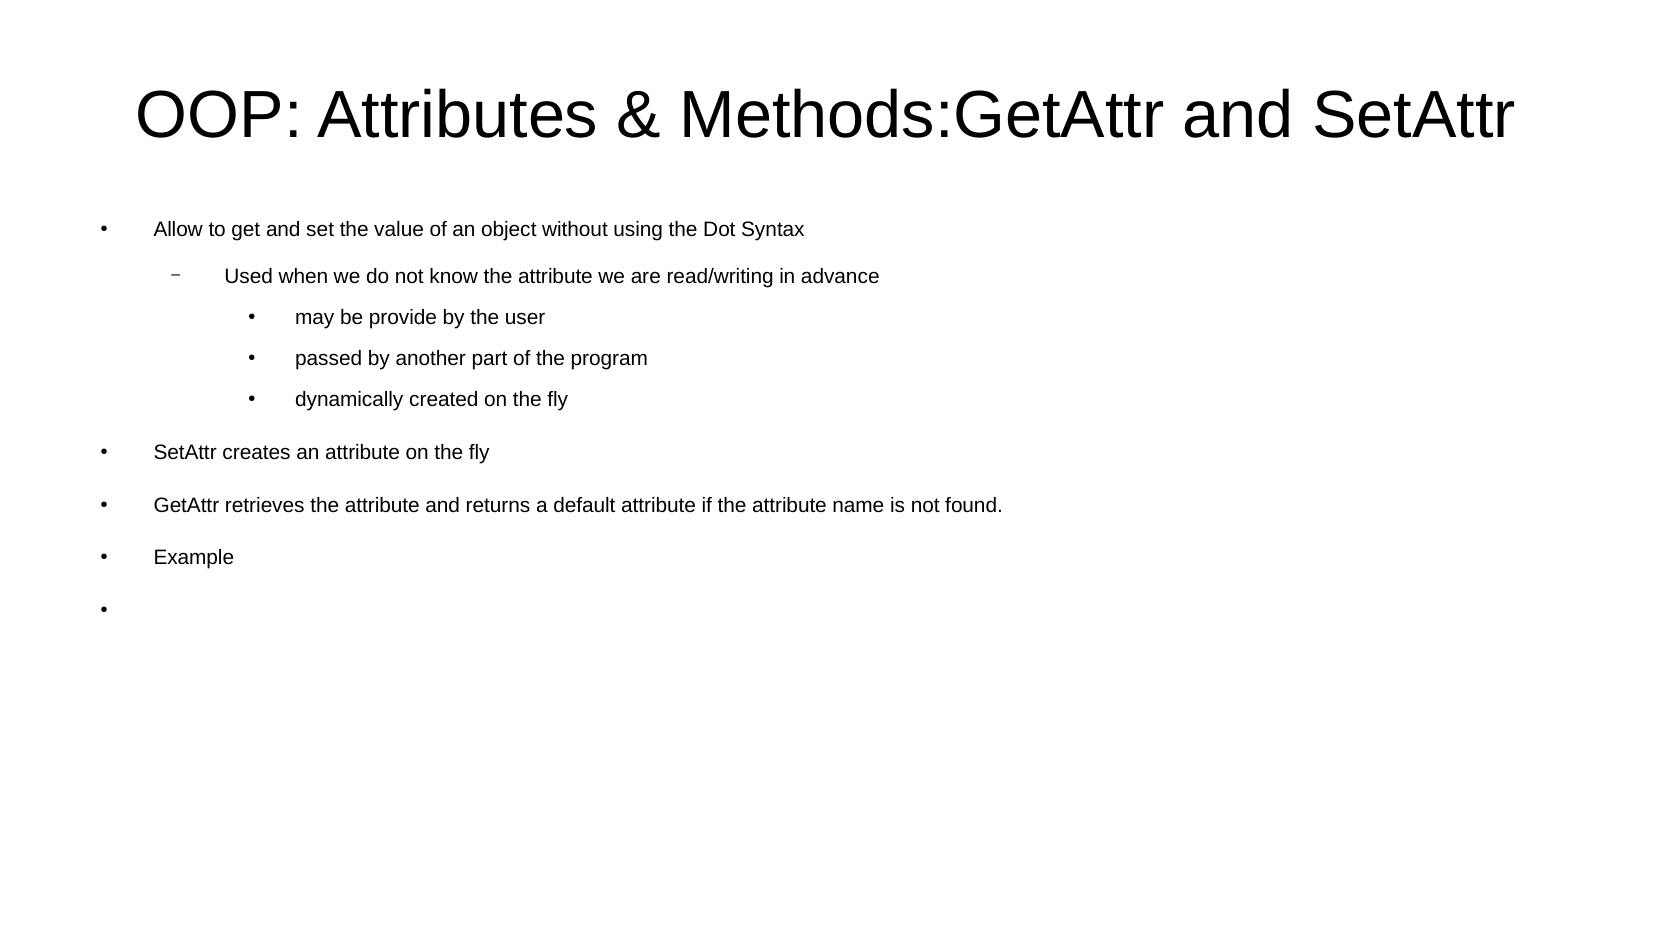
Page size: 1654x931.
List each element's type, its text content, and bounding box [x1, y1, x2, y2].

list Allow to get and set the value of an object without using the Dot Syntax Used when we do not know the attribute we are read/writing in advance may be provide by the user passed by another part of the program dynamically created on the fly SetAttr creates an attribute on the fly GetAttr retrieves the attribute and returns a default attribute if the attribute name is not found. Example [82, 165, 1571, 916]
title OOP: Attributes & Methods:GetAttr and SetAttr [82, 37, 1571, 165]
